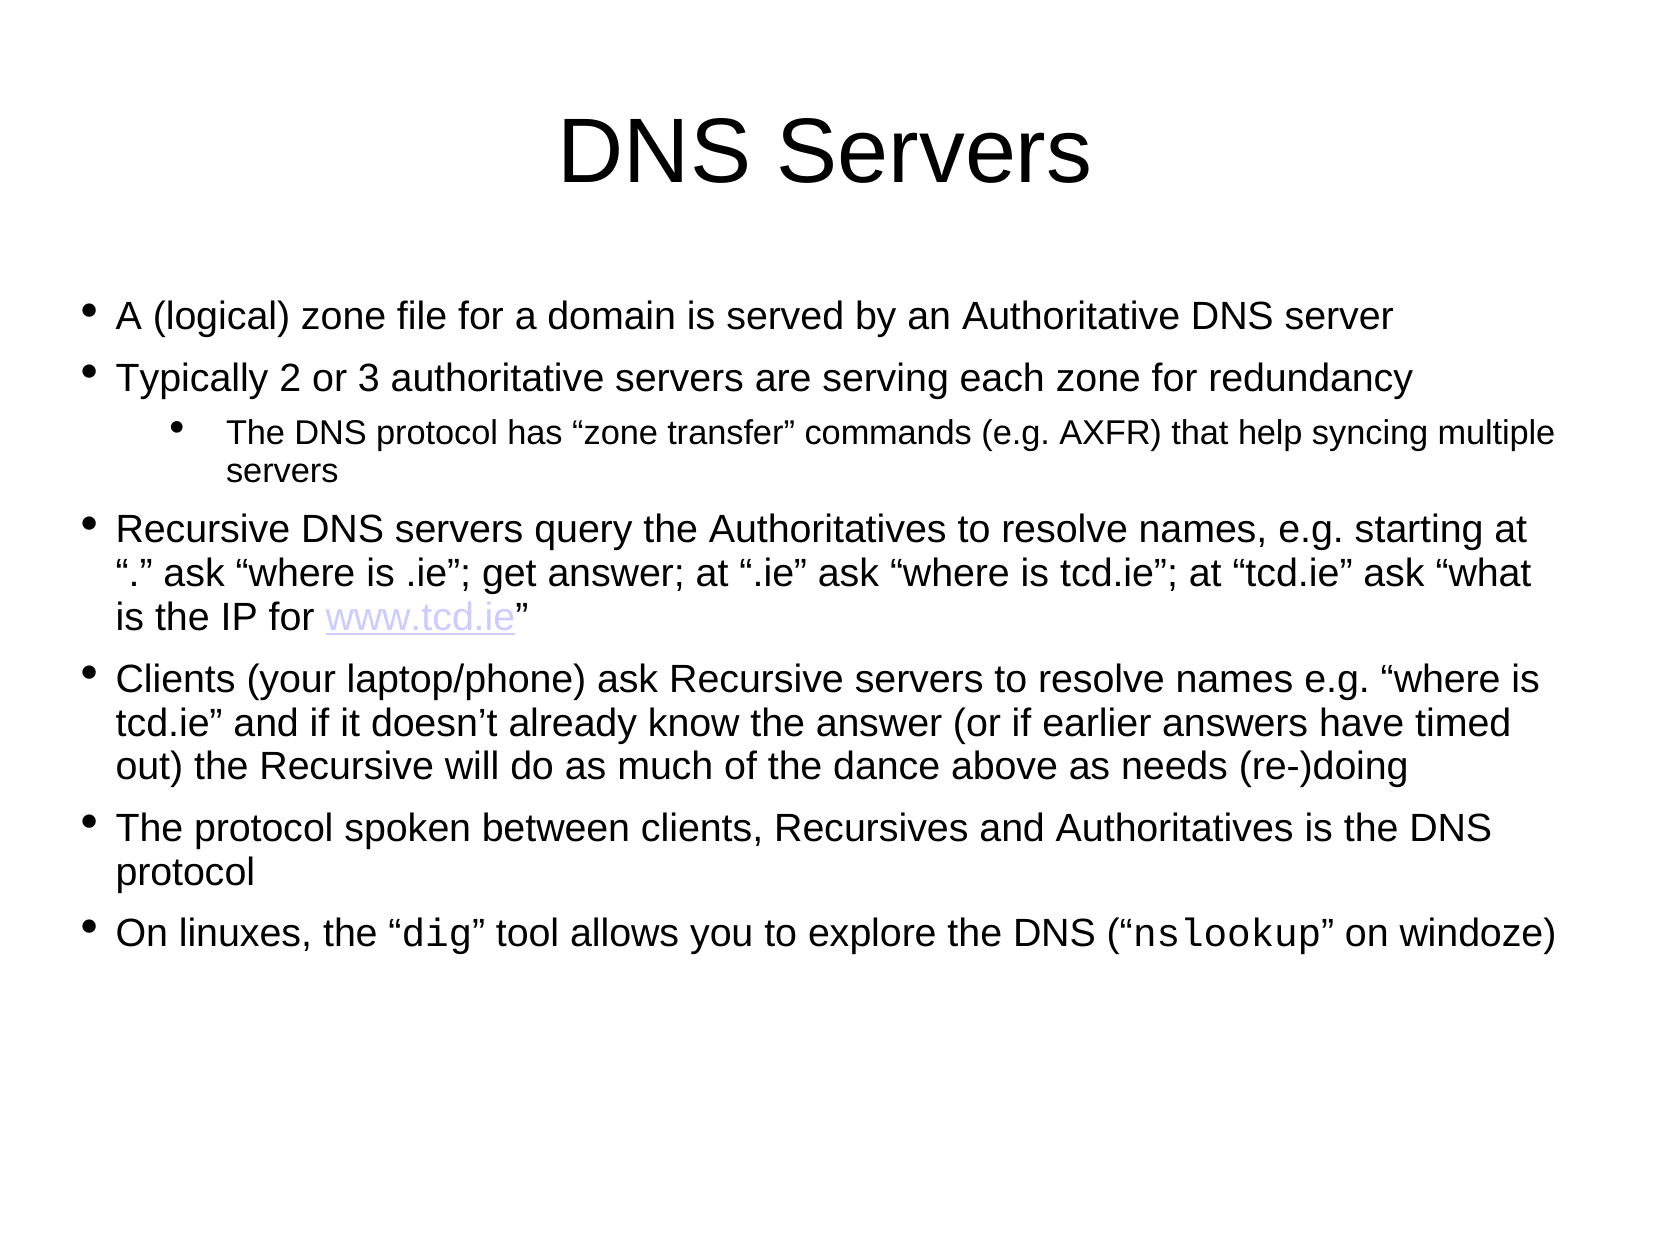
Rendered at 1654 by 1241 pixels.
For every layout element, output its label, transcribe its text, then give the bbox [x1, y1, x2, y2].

title DNS Servers [82, 49, 1569, 255]
list A (logical) zone file for a domain is served by an Authoritative DNS server Typically 2 or 3 authoritative servers are serving each zone for redundancy The DNS protocol has “zone transfer” commands (e.g. AXFR) that help syncing multiple servers Recursive DNS servers query the Authoritatives to resolve names, e.g. starting at “.” ask “where is .ie”; get answer; at “.ie” ask “where is tcd.ie”; at “tcd.ie” ask “what is the IP for www.tcd.ie” Clients (your laptop/phone) ask Recursive servers to resolve names e.g. “where is tcd.ie” and if it doesn’t already know the answer (or if earlier answers have timed out) the Recursive will do as much of the dance above as needs (re-)doing The protocol spoken between clients, Recursives and Authoritatives is the DNS protocol On linuxes, the “dig” tool allows you to explore the DNS (“nslookup” on windoze) [82, 290, 1569, 1008]
